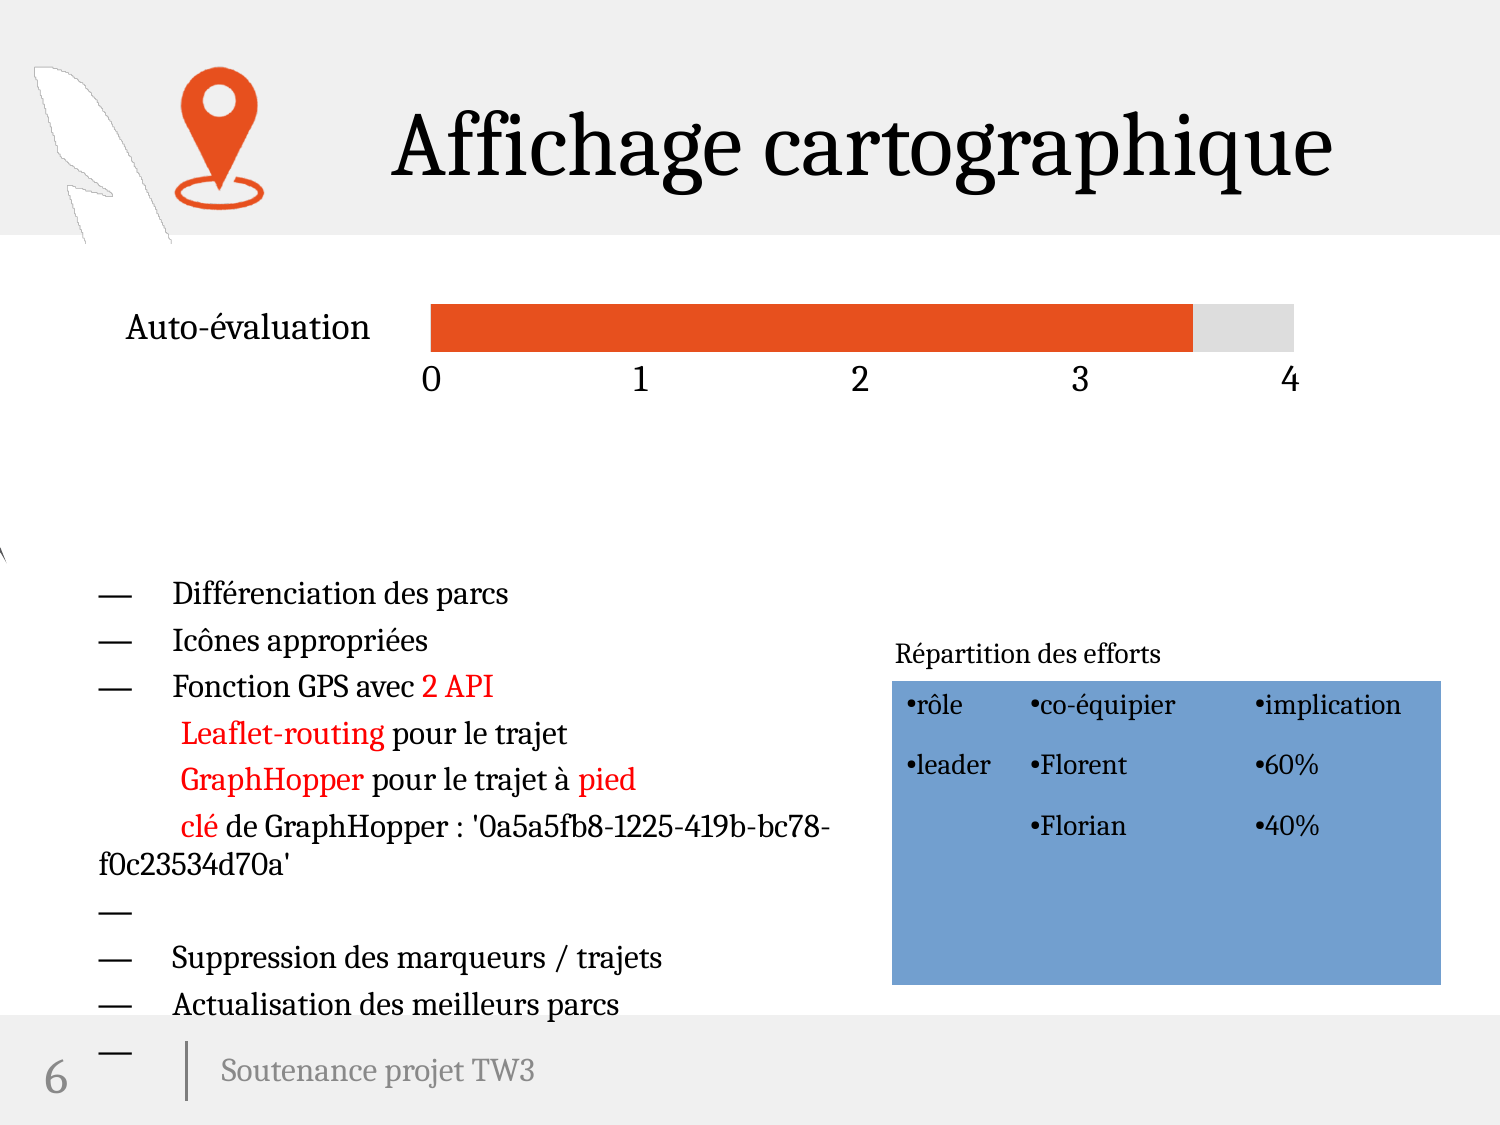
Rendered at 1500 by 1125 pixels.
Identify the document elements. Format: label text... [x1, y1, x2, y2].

table_cell [1240, 924, 1441, 985]
table_cell [892, 802, 1016, 863]
table_cell Florent [1016, 741, 1240, 802]
table_cell [1240, 863, 1441, 924]
table_cell Florian [1016, 802, 1240, 863]
table_cell 60% [1240, 741, 1441, 802]
table_header co-équipier [1016, 681, 1240, 741]
text_box Soutenance projet TW3 [206, 1041, 939, 1102]
table_cell leader [892, 741, 1016, 802]
title Affichage cartographique [301, 45, 1426, 233]
text_box Répartition des efforts [879, 630, 1193, 681]
table_cell [1016, 863, 1240, 924]
table_cell 40% [1240, 802, 1441, 863]
table_cell [892, 863, 1016, 924]
table_cell [1016, 924, 1240, 985]
list Différenciation des parcs Icônes appropriées Fonction GPS avec 2 API Leaflet-routing pour le trajet GraphHopper pour le trajet à pied clé de GraphHopper : '0a5a5fb8-1225-419b-bc78-f0c23534d70a' Suppression des marqueurs / trajets Actualisation des meilleurs parcs [0, 510, 880, 1072]
table_header implication [1240, 681, 1441, 741]
table_cell [892, 924, 1016, 985]
text_box [431, 304, 1193, 352]
text_box [29, 1041, 160, 1102]
picture [134, 54, 304, 223]
table_header rôle [892, 681, 1016, 741]
